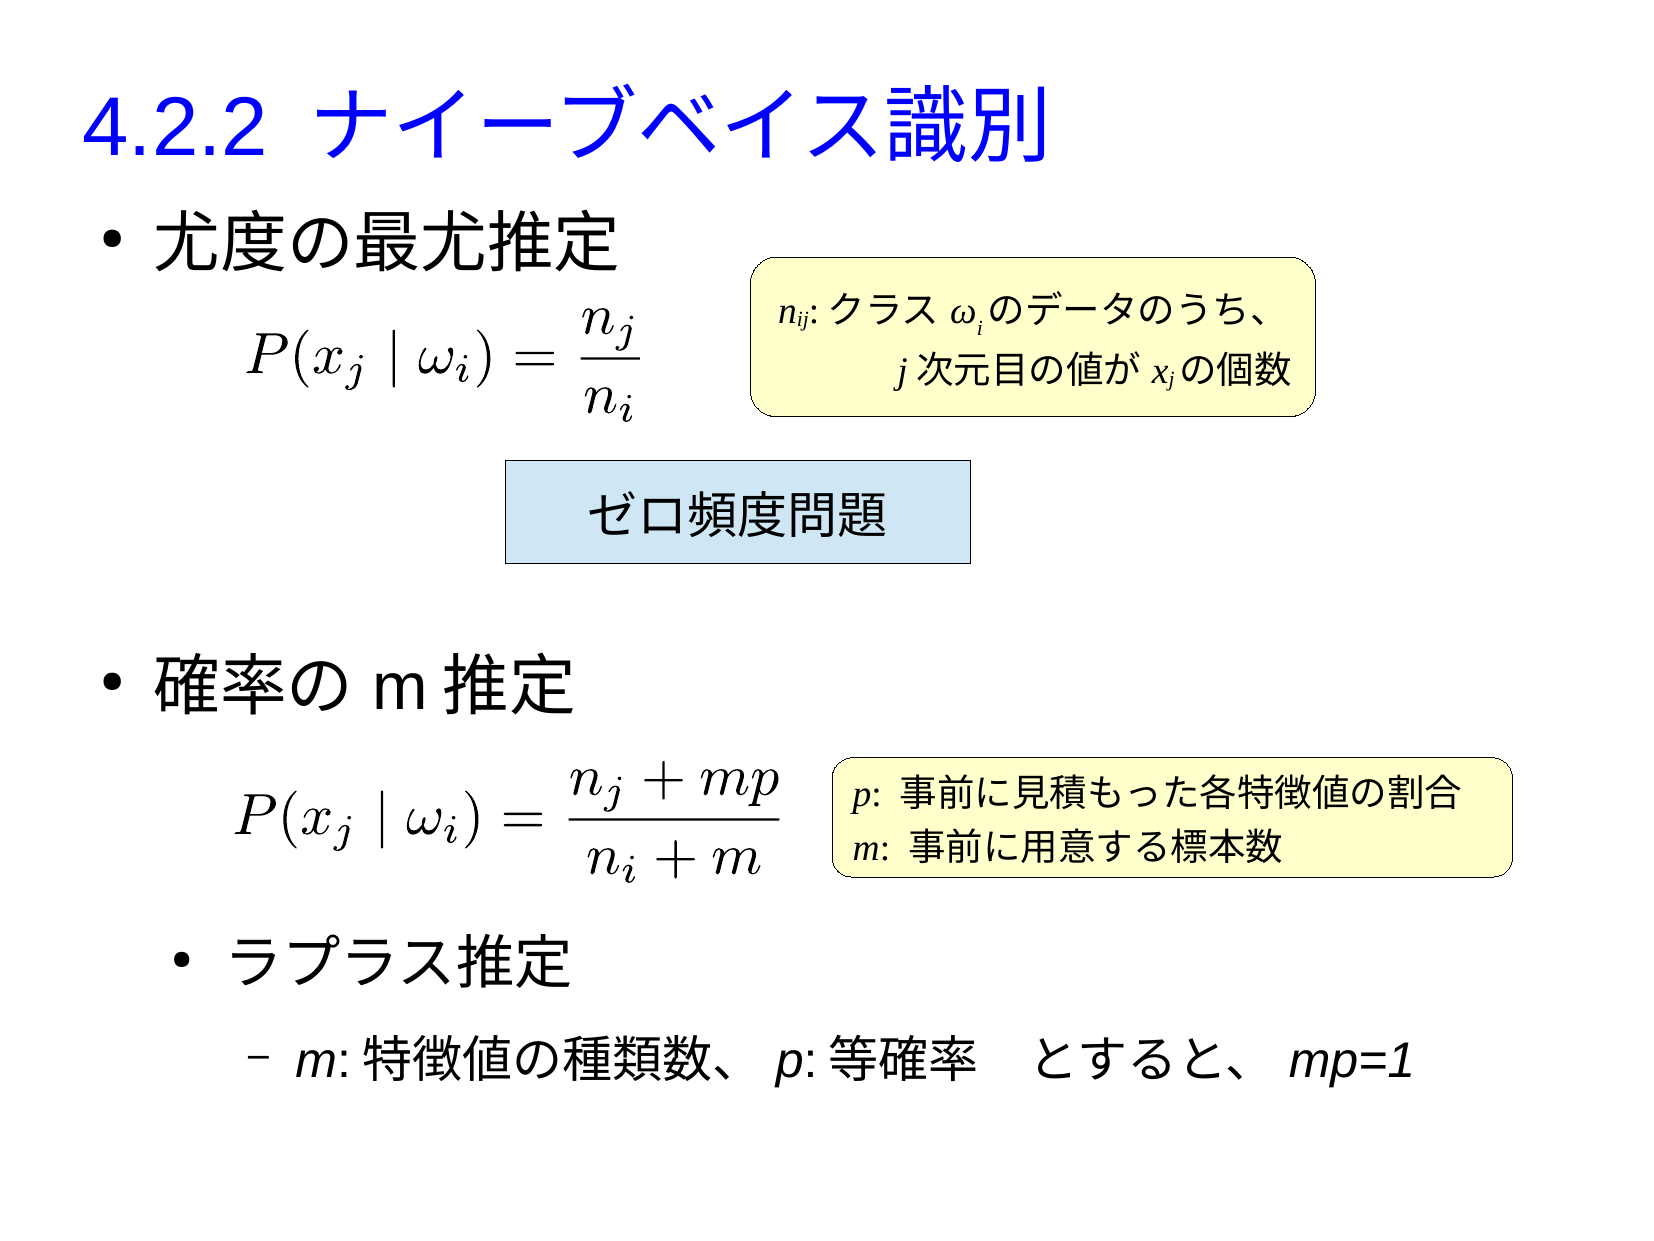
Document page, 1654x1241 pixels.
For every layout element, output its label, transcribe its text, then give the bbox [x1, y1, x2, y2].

text_box p: 事前に見積もった各特徴値の割合 m: 事前に用意する標本数 [832, 757, 1513, 878]
list 確率のm推定 ラプラス推定 m:特徴値の種類数、p:等確率 とすると、mp=1 [82, 637, 1571, 1195]
text_box nij:クラスωiのデータのうち、 j次元目の値がxjの個数 [750, 257, 1316, 417]
text_box ゼロ頻度問題 [505, 460, 971, 564]
picture [241, 305, 643, 425]
title 4.2.2 ナイーブベイス識別 [82, 49, 1571, 195]
list 尤度の最尤推定 [82, 195, 1571, 494]
picture [232, 760, 780, 883]
